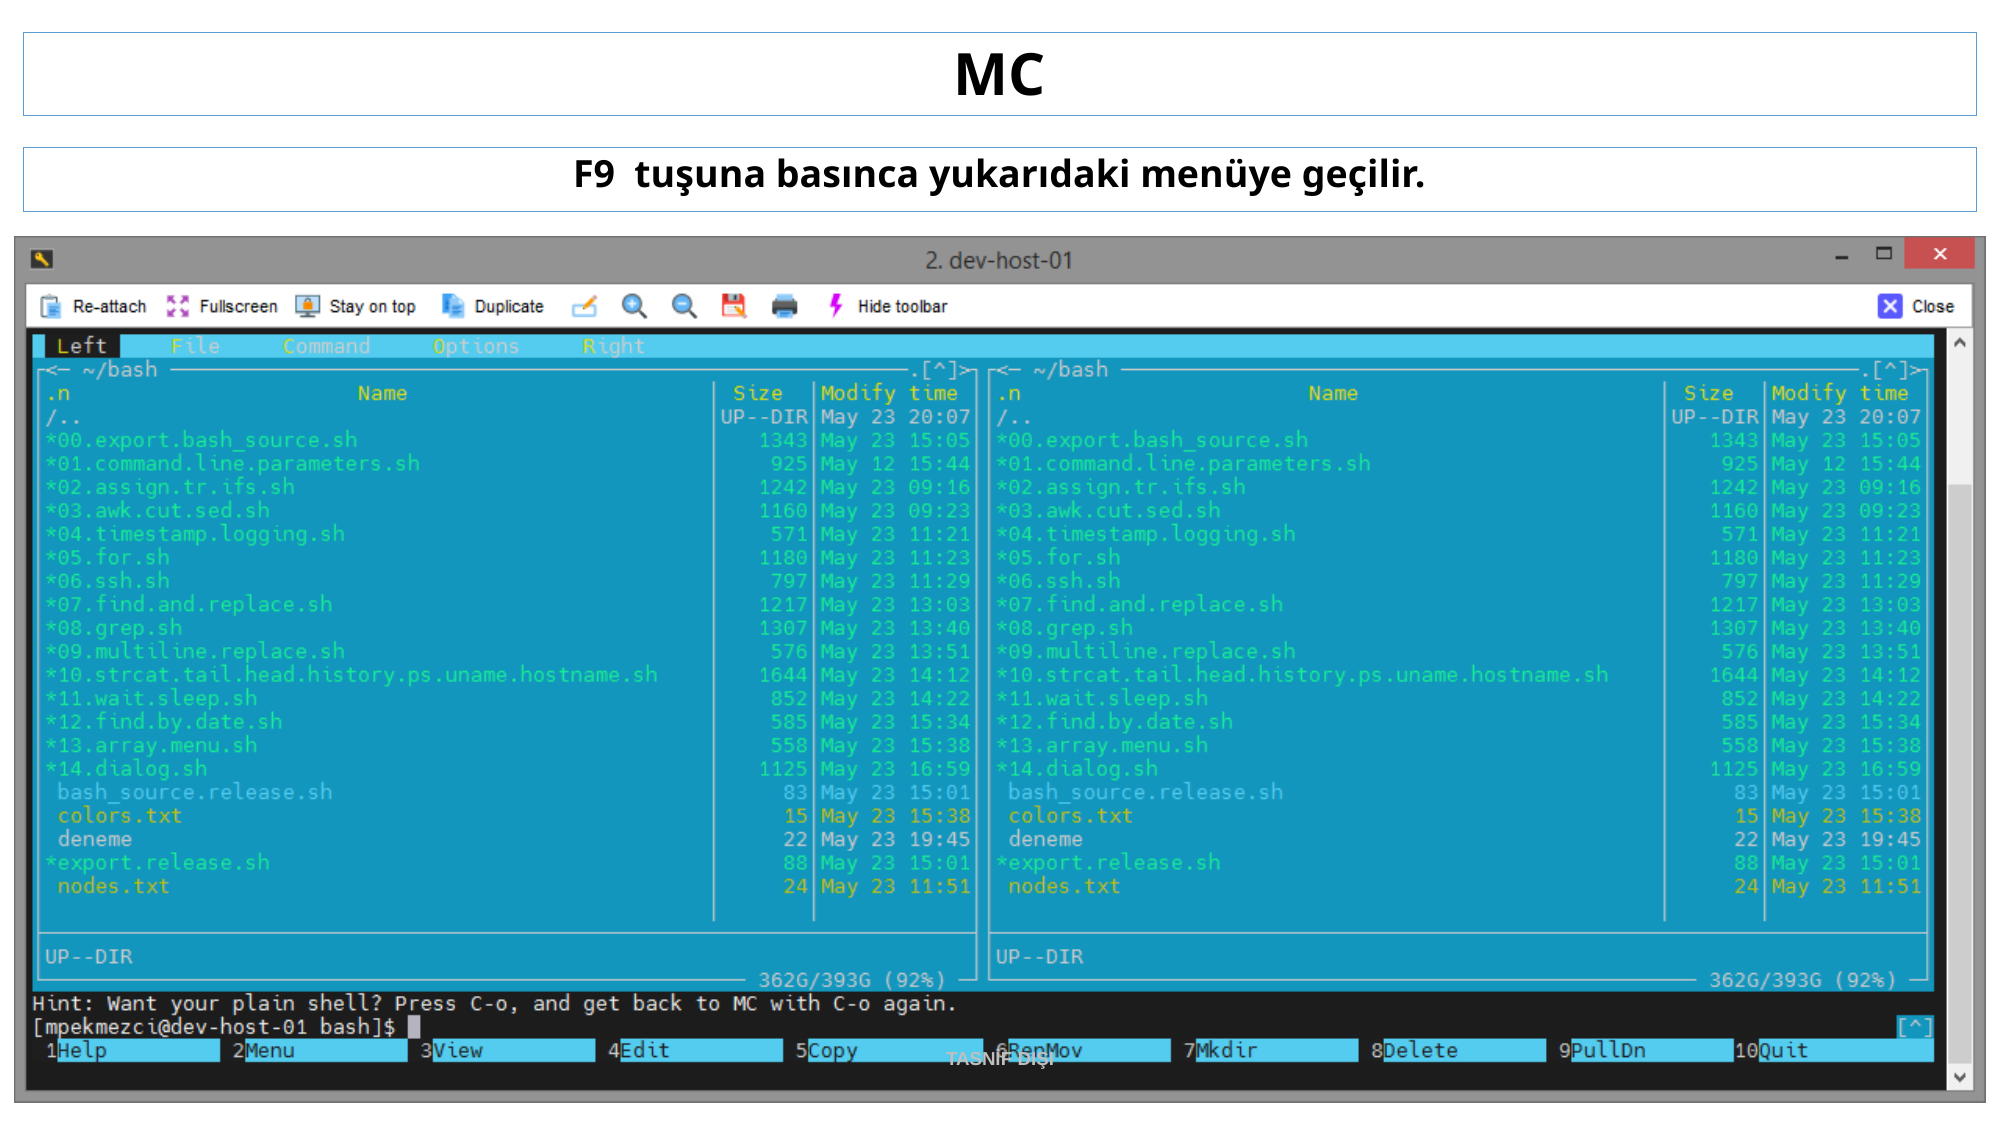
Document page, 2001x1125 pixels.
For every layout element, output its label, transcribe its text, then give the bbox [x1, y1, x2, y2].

text_box F9 tuşuna basınca yukarıdaki menüye geçilir. [23, 147, 1977, 212]
picture [14, 236, 1986, 1042]
footer TASNİF DIŞI [0, 1042, 2000, 1103]
title MC [23, 32, 1977, 116]
